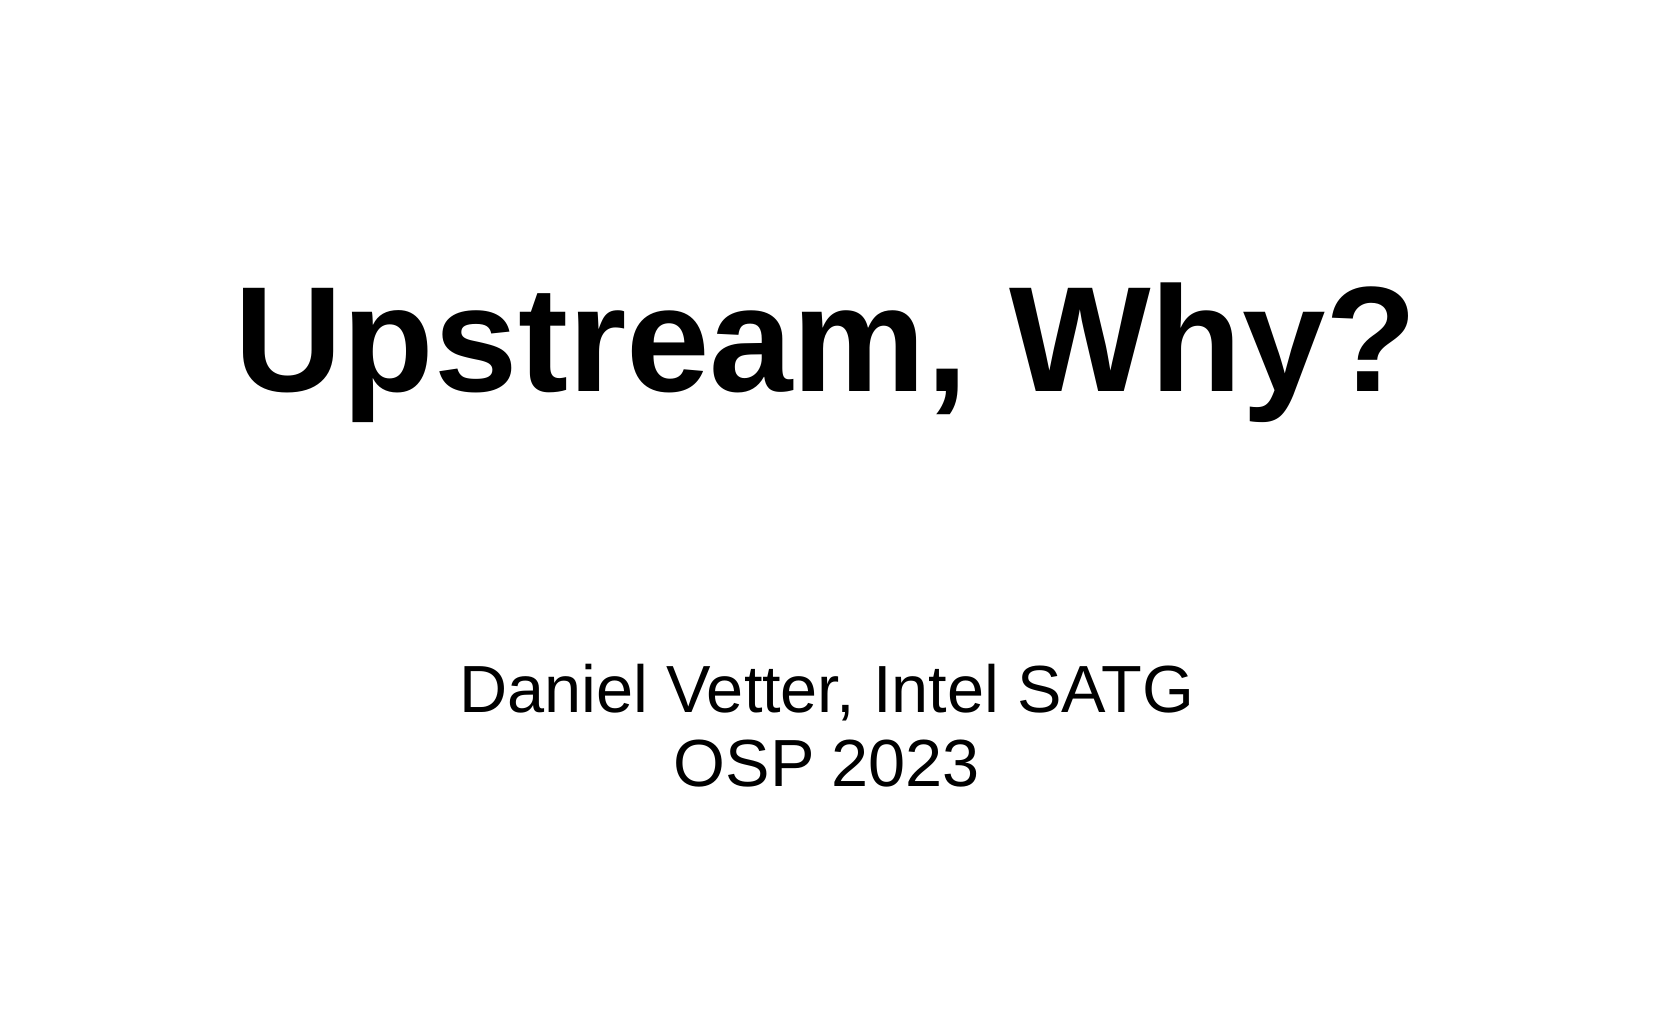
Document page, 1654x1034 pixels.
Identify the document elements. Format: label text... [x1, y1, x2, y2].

subtitle Daniel Vetter, Intel SATG OSP 2023 [82, 614, 1571, 839]
title Upstream, Why? [47, 44, 1607, 634]
